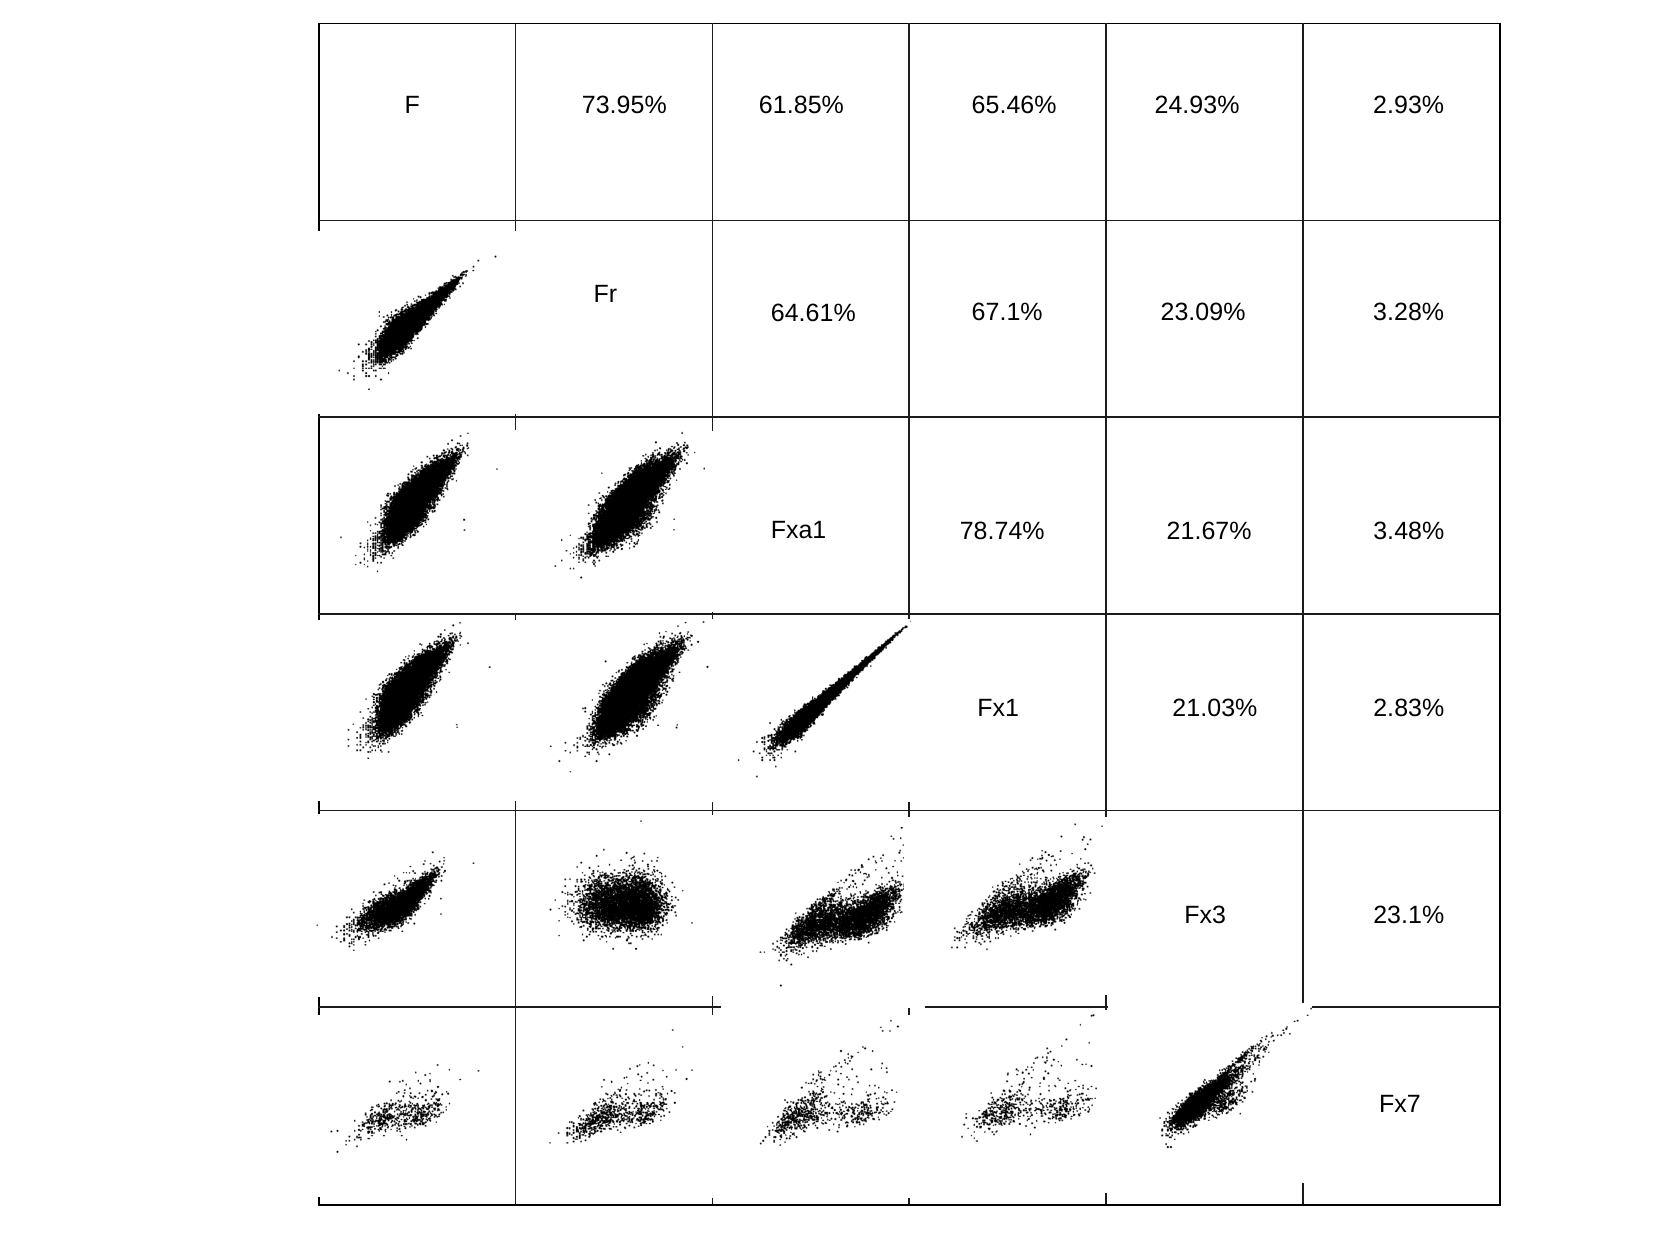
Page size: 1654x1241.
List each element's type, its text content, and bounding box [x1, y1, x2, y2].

text_box 3.48% [1358, 509, 1460, 555]
text_box 3.28% [1358, 290, 1460, 336]
text_box 21.03% [1157, 686, 1273, 733]
picture [314, 620, 516, 801]
text_box 2.93% [1358, 83, 1460, 130]
table_cell [910, 221, 1105, 416]
table_cell [1107, 811, 1302, 1006]
table_cell [320, 615, 515, 620]
text_box 2.83% [1358, 686, 1460, 733]
table_cell [713, 811, 908, 1006]
picture [527, 431, 729, 612]
text_box Fx3 [1169, 892, 1241, 939]
table_cell [1107, 1183, 1302, 1204]
picture [322, 430, 521, 613]
text_box 24.93% [1139, 83, 1255, 130]
table_cell [910, 615, 1105, 810]
table_cell [516, 1008, 712, 1204]
table_cell [516, 996, 712, 1006]
table_cell [1304, 615, 1499, 810]
table_cell [1107, 418, 1302, 613]
table_cell [713, 1198, 908, 1204]
text_box F [389, 83, 435, 129]
table_cell [516, 811, 712, 815]
table_cell [925, 995, 1105, 1006]
text_box 64.61% [756, 290, 872, 337]
text_box Fxa1 [756, 508, 842, 555]
table_header [1304, 24, 1499, 220]
table_cell [713, 615, 908, 619]
table_cell [713, 1008, 908, 1015]
table_cell [1304, 418, 1499, 613]
text_box 67.1% [956, 290, 1058, 337]
table_cell [320, 811, 515, 1006]
table_cell [1304, 221, 1499, 416]
table_cell [320, 221, 515, 231]
text_box 61.85% [744, 83, 860, 130]
table_cell [516, 221, 712, 416]
table_cell [1107, 221, 1302, 416]
table_cell [516, 615, 712, 810]
text_box 23.09% [1145, 290, 1261, 337]
table_cell [516, 418, 712, 613]
table_cell [713, 418, 908, 613]
table_cell [713, 802, 908, 810]
table_header [516, 24, 712, 220]
table_header [320, 24, 515, 220]
table_cell [320, 418, 515, 613]
text_box Fx1 [962, 686, 1035, 732]
table_header [713, 24, 908, 220]
picture [517, 1003, 1312, 1198]
table_header [1107, 24, 1302, 220]
table_cell [1304, 1008, 1499, 1204]
table_cell [910, 418, 1105, 613]
text_box 78.74% [945, 509, 1061, 555]
picture [318, 231, 521, 414]
text_box Fr [578, 272, 633, 318]
picture [516, 815, 716, 996]
text_box 73.95% [567, 83, 682, 129]
picture [296, 814, 499, 997]
table_cell [1107, 615, 1302, 810]
picture [721, 817, 1108, 1008]
table_cell [713, 221, 908, 416]
table_header [910, 24, 1105, 220]
table_cell [320, 1008, 515, 1204]
text_box 65.46% [956, 83, 1072, 130]
text_box 21.67% [1151, 509, 1267, 555]
text_box 23.1% [1358, 893, 1460, 939]
table_cell [320, 801, 515, 810]
text_box Fx7 [1364, 1081, 1436, 1128]
picture [303, 1015, 504, 1197]
table_cell [910, 811, 1105, 817]
table_cell [910, 1193, 1105, 1204]
table_cell [1304, 811, 1499, 1006]
picture [531, 619, 911, 802]
